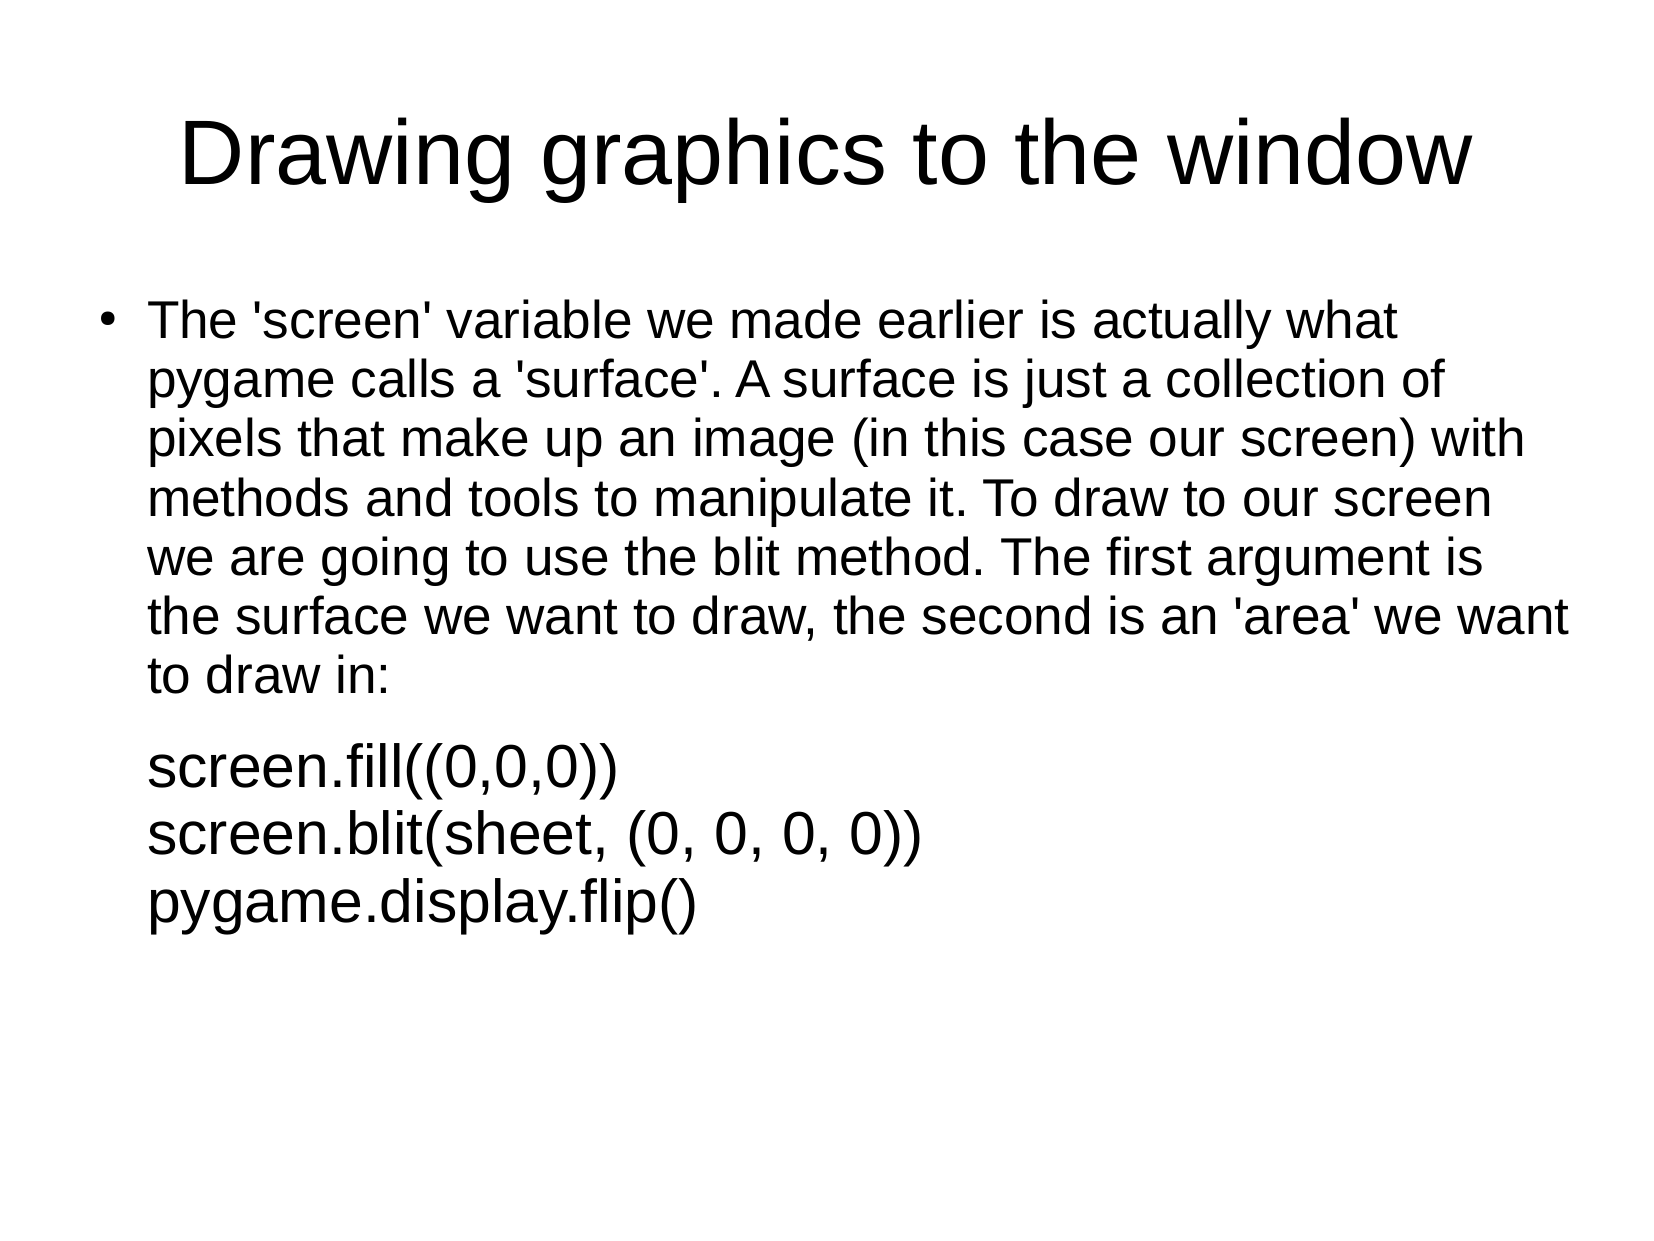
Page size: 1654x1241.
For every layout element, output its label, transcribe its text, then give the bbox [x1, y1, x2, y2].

title Drawing graphics to the window [82, 49, 1571, 257]
list The 'screen' variable we made earlier is actually what pygame calls a 'surface'. A surface is just a collection of pixels that make up an image (in this case our screen) with methods and tools to manipulate it. To draw to our screen we are going to use the blit method. The first argument is the surface we want to draw, the second is an 'area' we want to draw in: screen.fill((0,0,0)) screen.blit(sheet, (0, 0, 0, 0)) pygame.display.flip() [82, 290, 1571, 1010]
